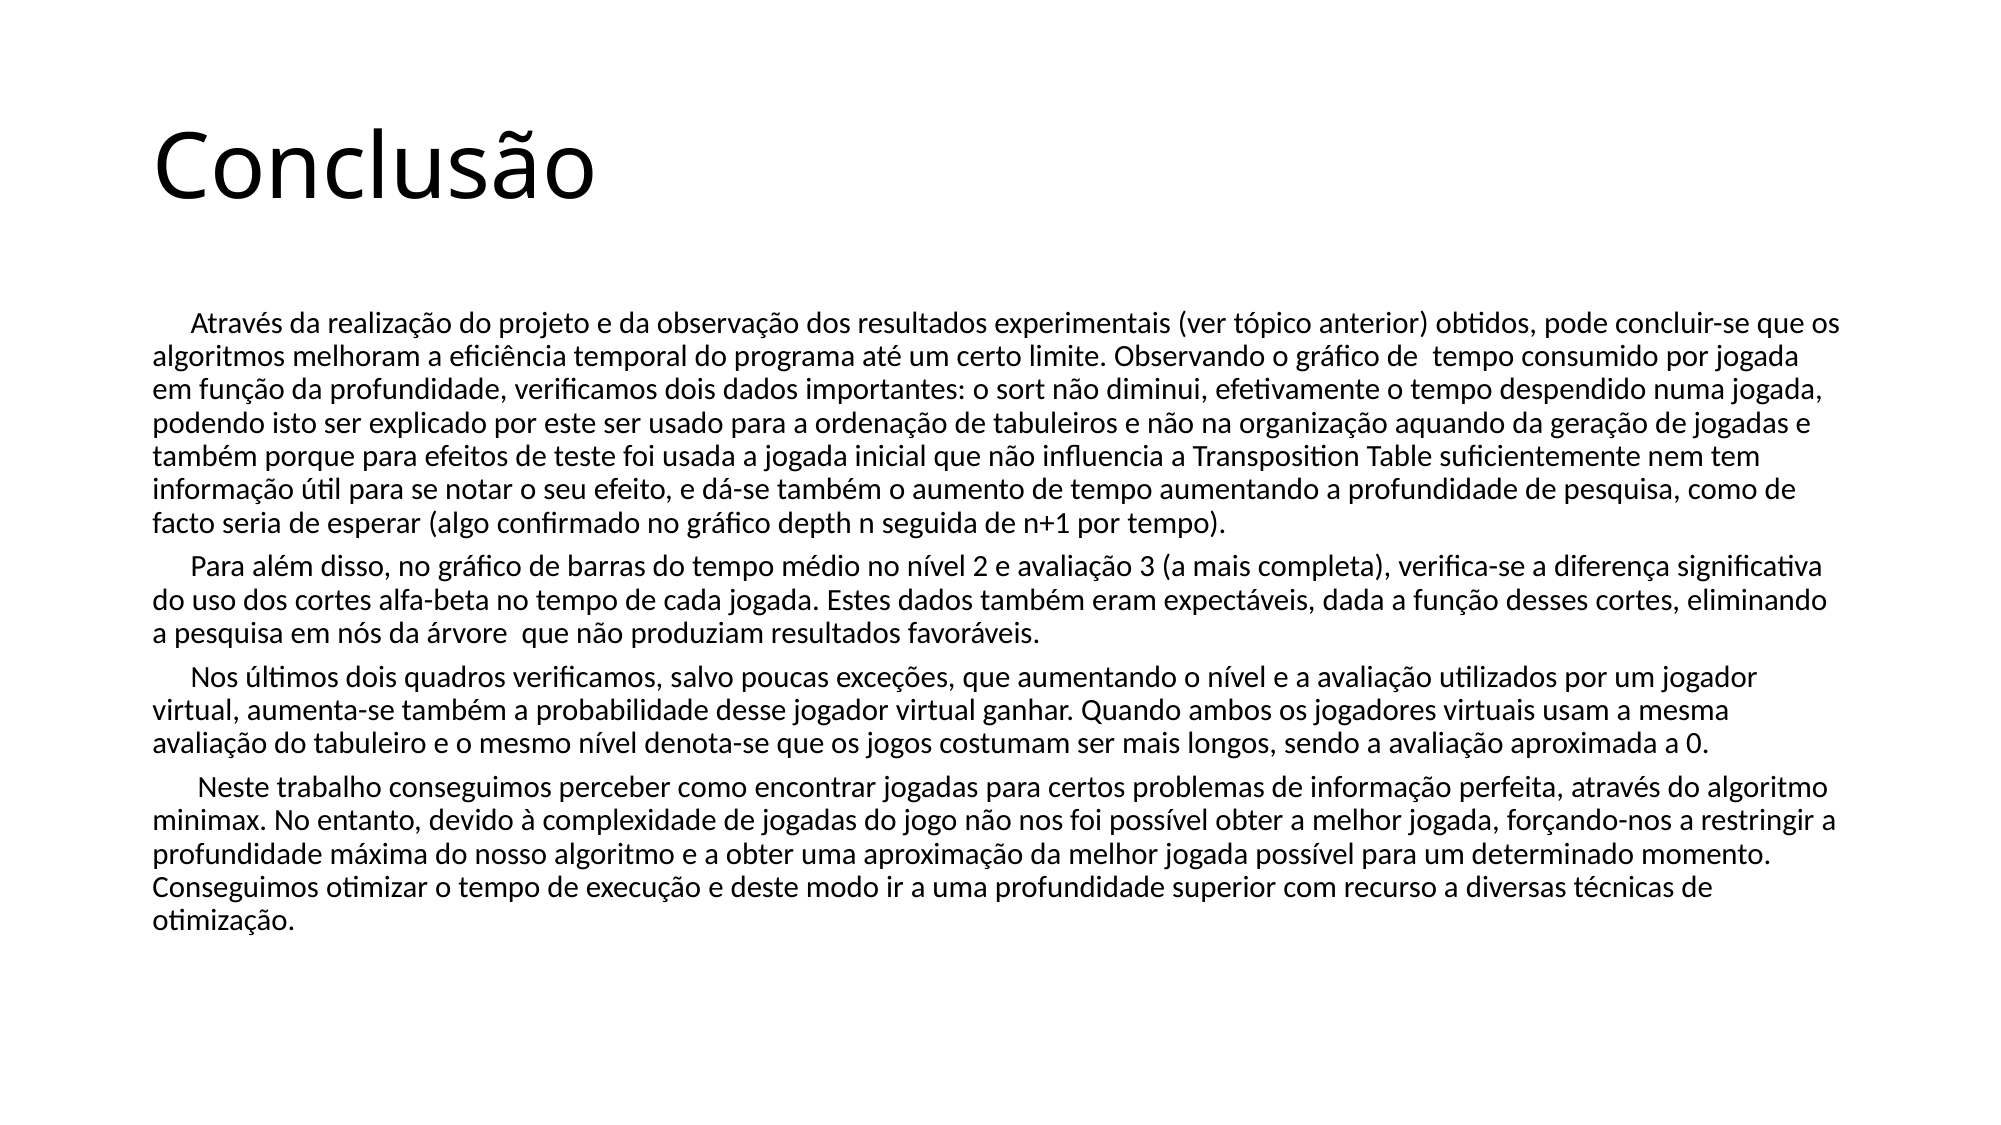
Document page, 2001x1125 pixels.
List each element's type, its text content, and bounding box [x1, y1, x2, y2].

list Através da realização do projeto e da observação dos resultados experimentais (ver tópico anterior) obtidos, pode concluir-se que os algoritmos melhoram a eficiência temporal do programa até um certo limite. Observando o gráfico de tempo consumido por jogada em função da profundidade, verificamos dois dados importantes: o sort não diminui, efetivamente o tempo despendido numa jogada, podendo isto ser explicado por este ser usado para a ordenação de tabuleiros e não na organização aquando da geração de jogadas e também porque para efeitos de teste foi usada a jogada inicial que não influencia a Transposition Table suficientemente nem tem informação útil para se notar o seu efeito, e dá-se também o aumento de tempo aumentando a profundidade de pesquisa, como de facto seria de esperar (algo confirmado no gráfico depth n seguida de n+1 por tempo). Para além disso, no gráfico de barras do tempo médio no nível 2 e avaliação 3 (a mais completa), verifica-se a diferença significativa do uso dos cortes alfa-beta no tempo de cada jogada. Estes dados também eram expectáveis, dada a função desses cortes, eliminando a pesquisa em nós da árvore que não produziam resultados favoráveis. Nos últimos dois quadros verificamos, salvo poucas exceções, que aumentando o nível e a avaliação utilizados por um jogador virtual, aumenta-se também a probabilidade desse jogador virtual ganhar. Quando ambos os jogadores virtuais usam a mesma avaliação do tabuleiro e o mesmo nível denota-se que os jogos costumam ser mais longos, sendo a avaliação aproximada a 0. Neste trabalho conseguimos perceber como encontrar jogadas para certos problemas de informação perfeita, através do algoritmo minimax. No entanto, devido à complexidade de jogadas do jogo não nos foi possível obter a melhor jogada, forçando-nos a restringir a profundidade máxima do nosso algoritmo e a obter uma aproximação da melhor jogada possível para um determinado momento. Conseguimos otimizar o tempo de execução e deste modo ir a uma profundidade superior com recurso a diversas técnicas de otimização. [137, 299, 1863, 1014]
title Conclusão [137, 59, 1863, 278]
